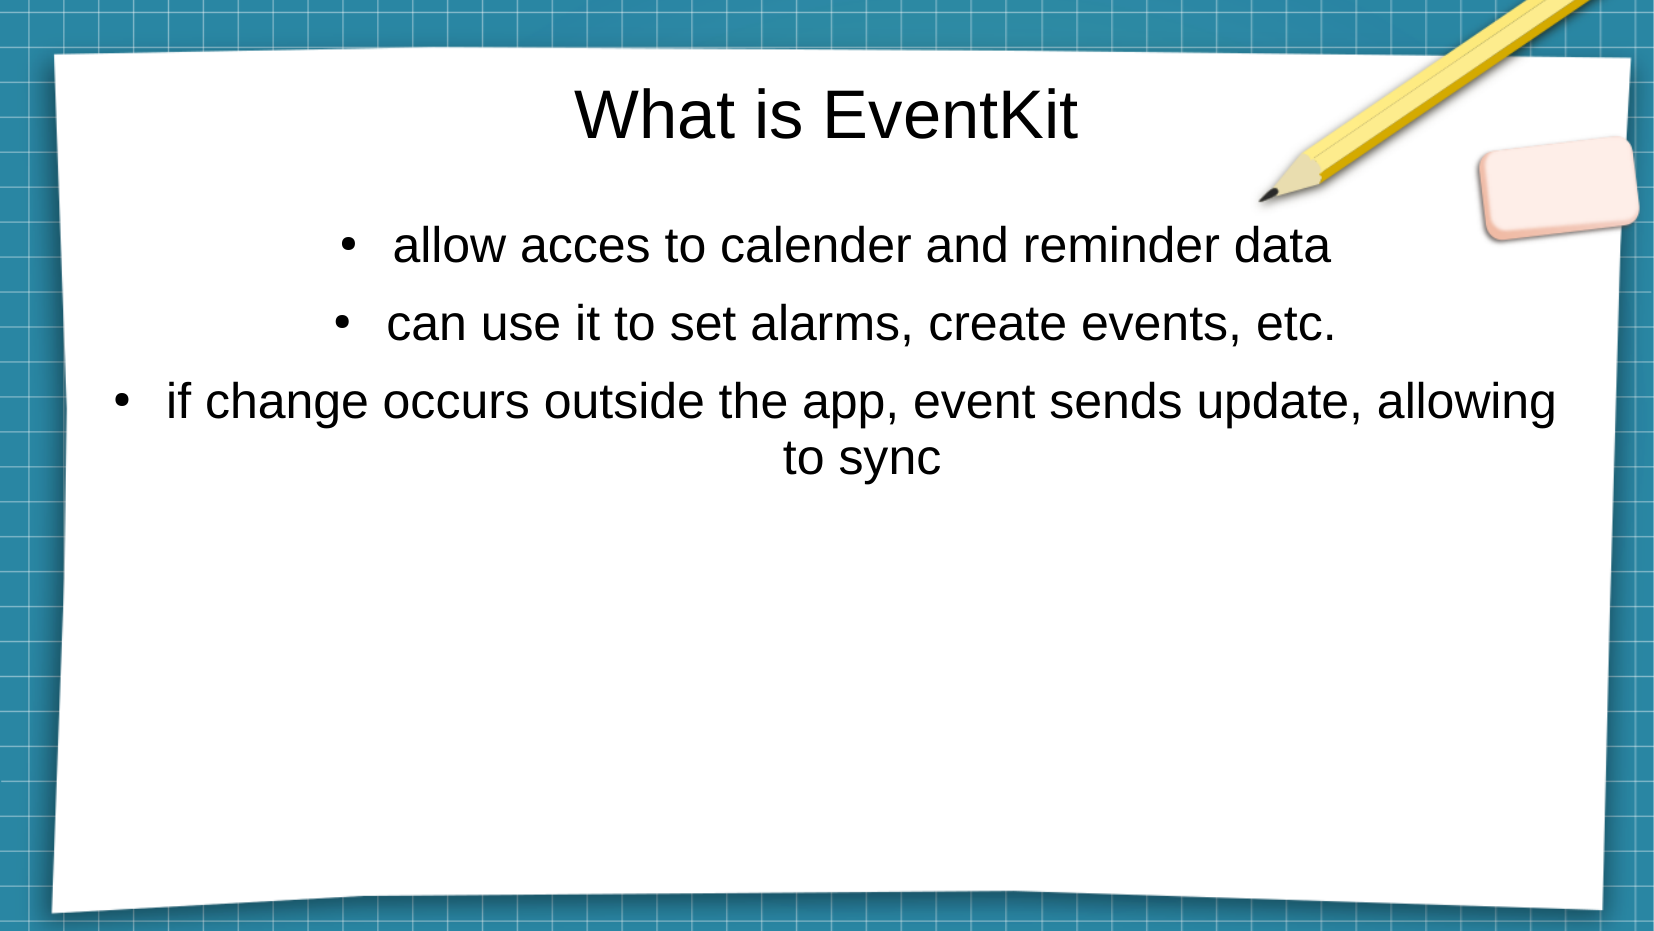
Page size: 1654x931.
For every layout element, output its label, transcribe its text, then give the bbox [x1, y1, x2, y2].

picture [0, 0, 1654, 931]
list allow acces to calender and reminder data can use it to set alarms, create events, etc. if change occurs outside the app, event sends update, allowing to sync [82, 217, 1571, 758]
title What is EventKit [82, 37, 1571, 193]
